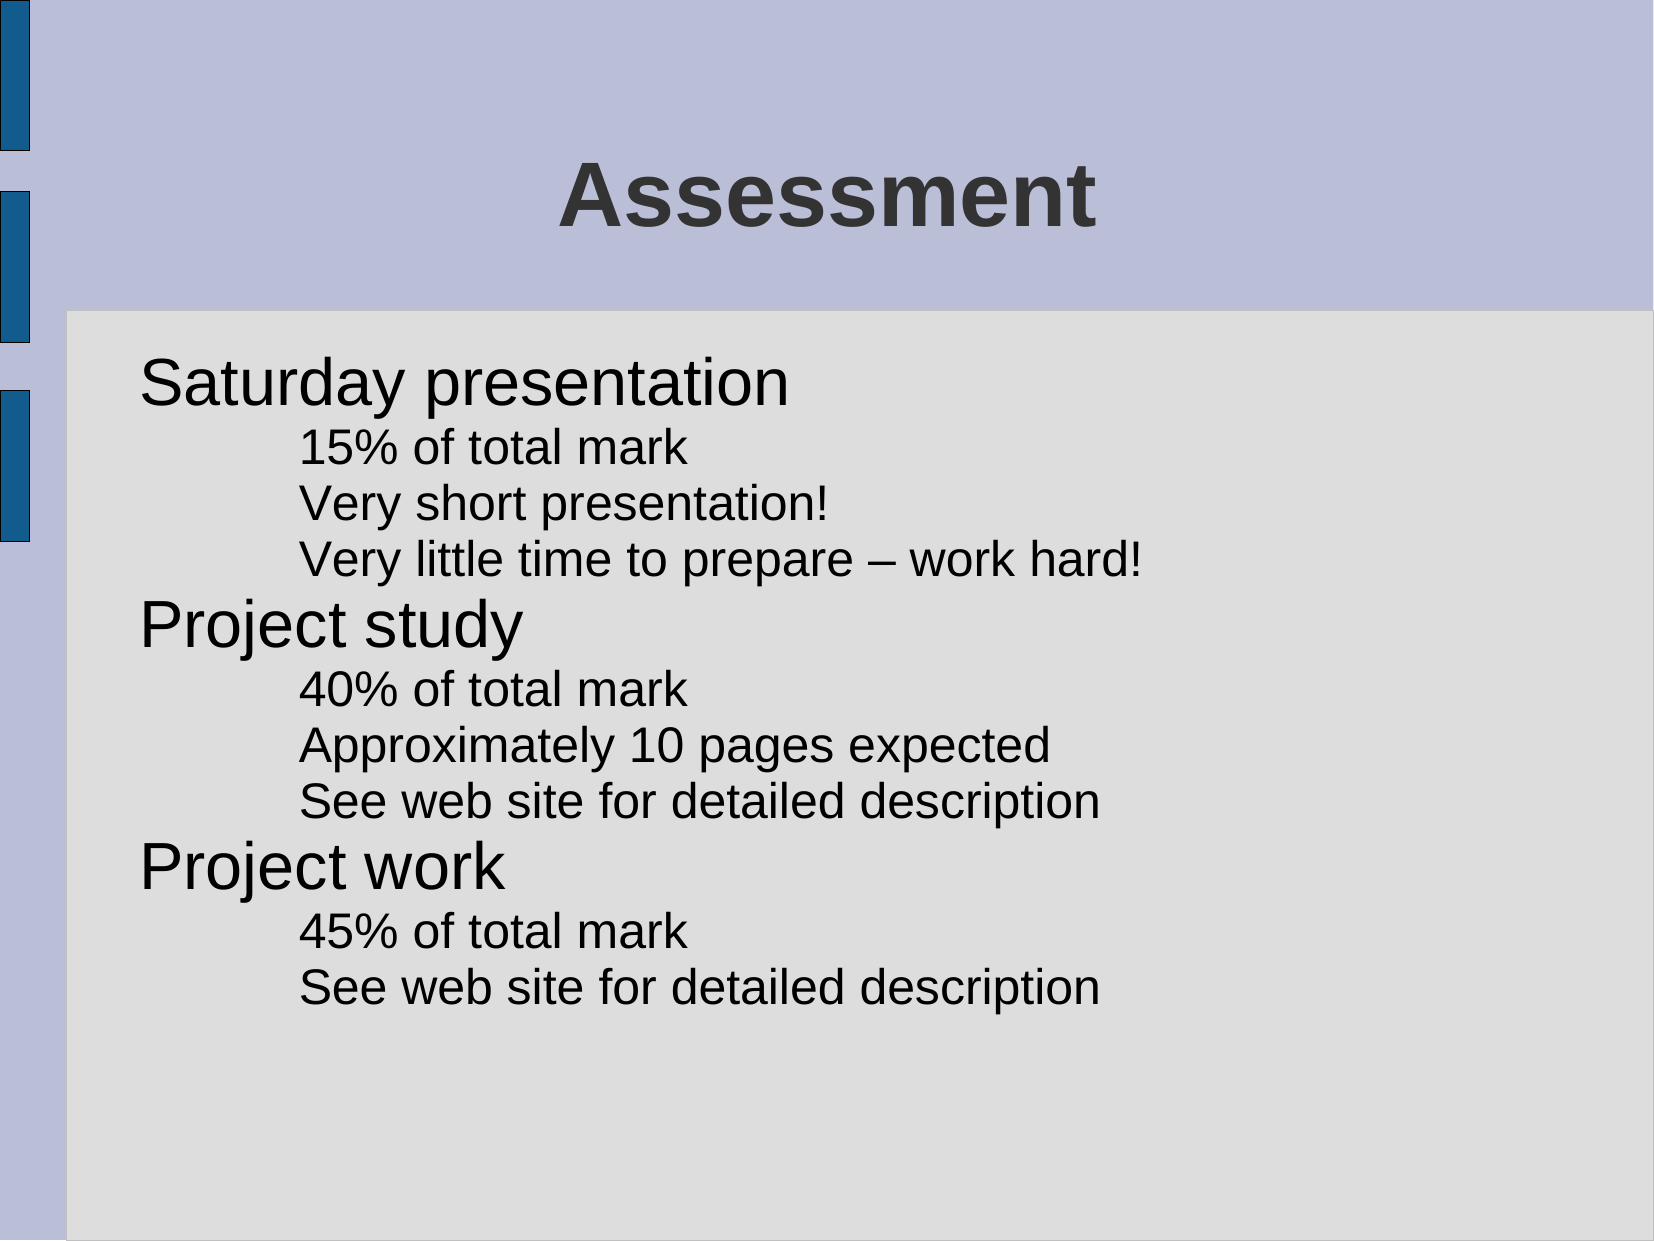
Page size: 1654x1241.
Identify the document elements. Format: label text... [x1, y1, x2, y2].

title Assessment [121, 98, 1534, 291]
list Saturday presentation 15% of total mark Very short presentation! Very little time to prepare – work hard! Project study 40% of total mark Approximately 10 pages expected See web site for detailed description Project work 45% of total mark See web site for detailed description [121, 344, 1534, 1112]
